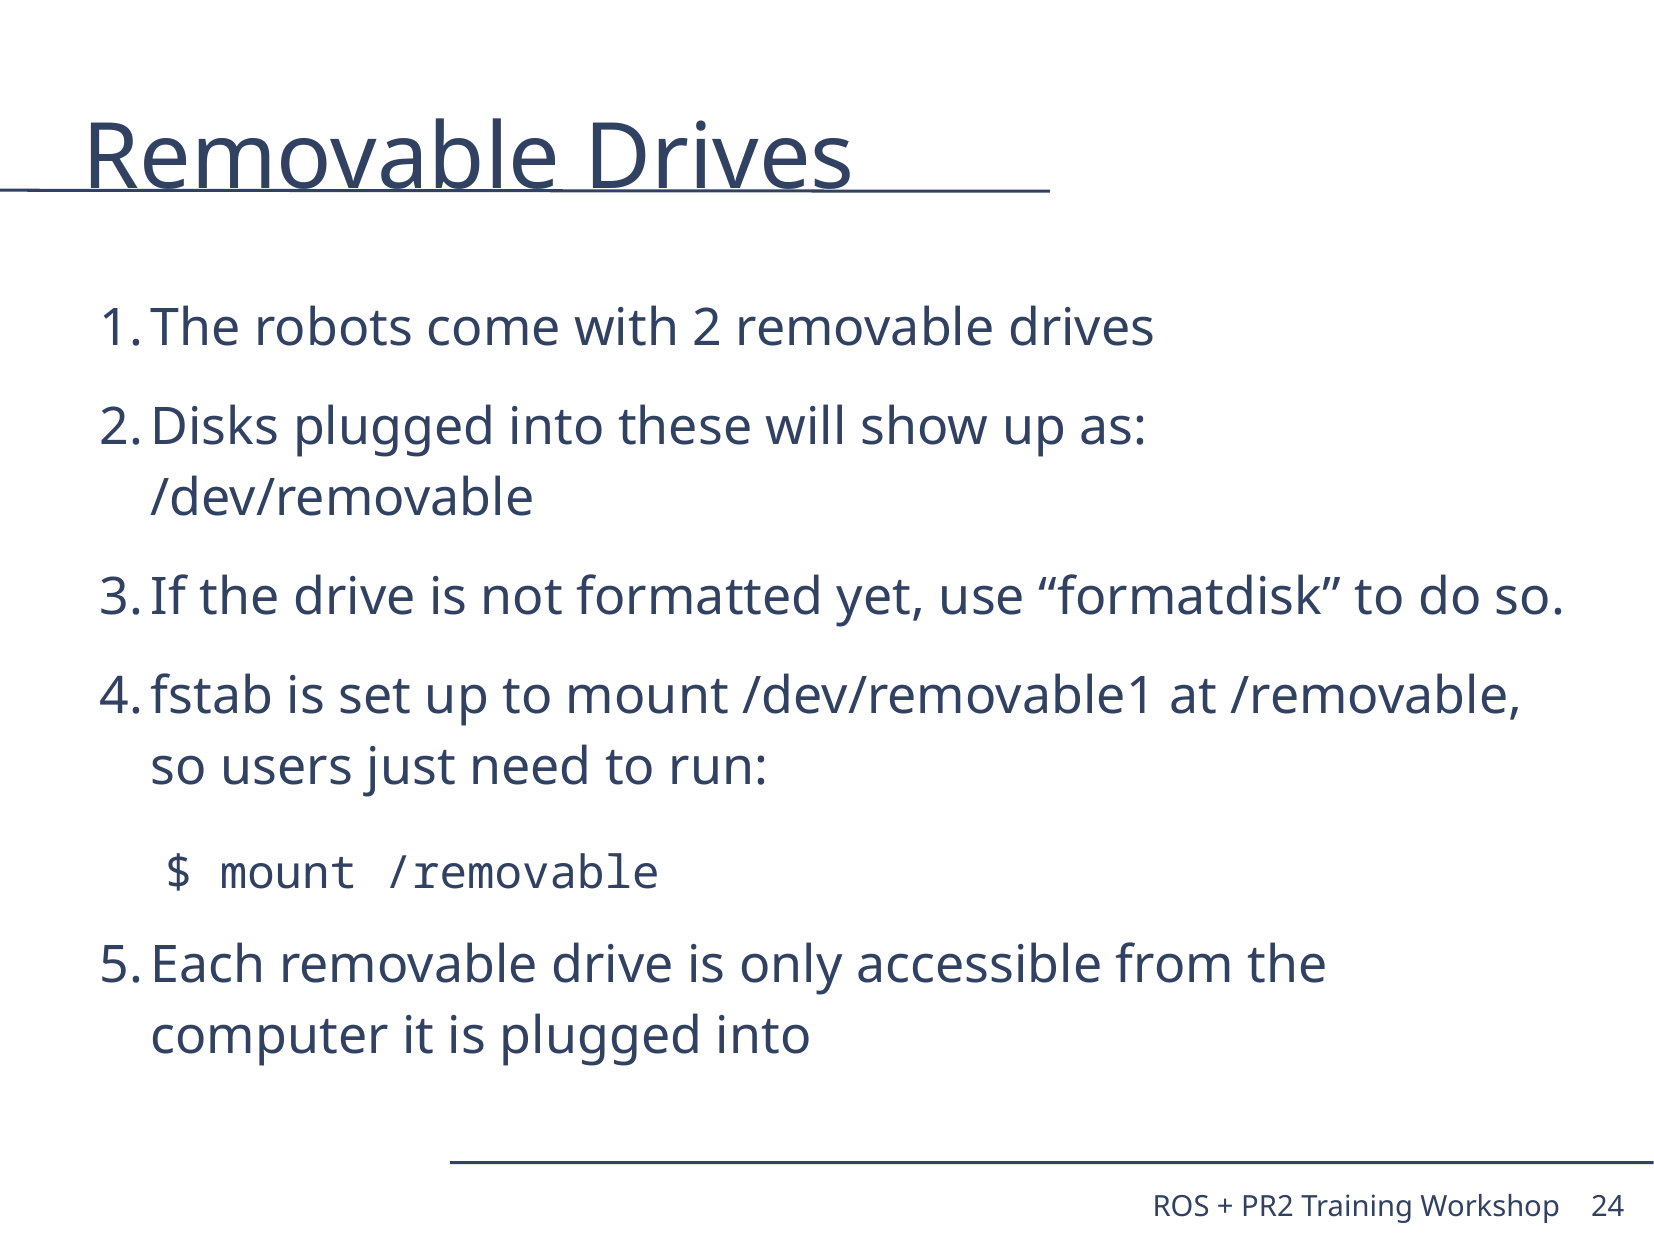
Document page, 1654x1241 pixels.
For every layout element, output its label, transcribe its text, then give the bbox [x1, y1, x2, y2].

list The robots come with 2 removable drives Disks plugged into these will show up as: /dev/removable If the drive is not formatted yet, use “formatdisk” to do so. fstab is set up to mount /dev/removable1 at /removable, so users just need to run: Each removable drive is only accessible from the computer it is plugged into [82, 290, 1571, 1109]
text_box $ mount /removable [150, 831, 1050, 901]
title Removable Drives [82, 56, 1571, 250]
